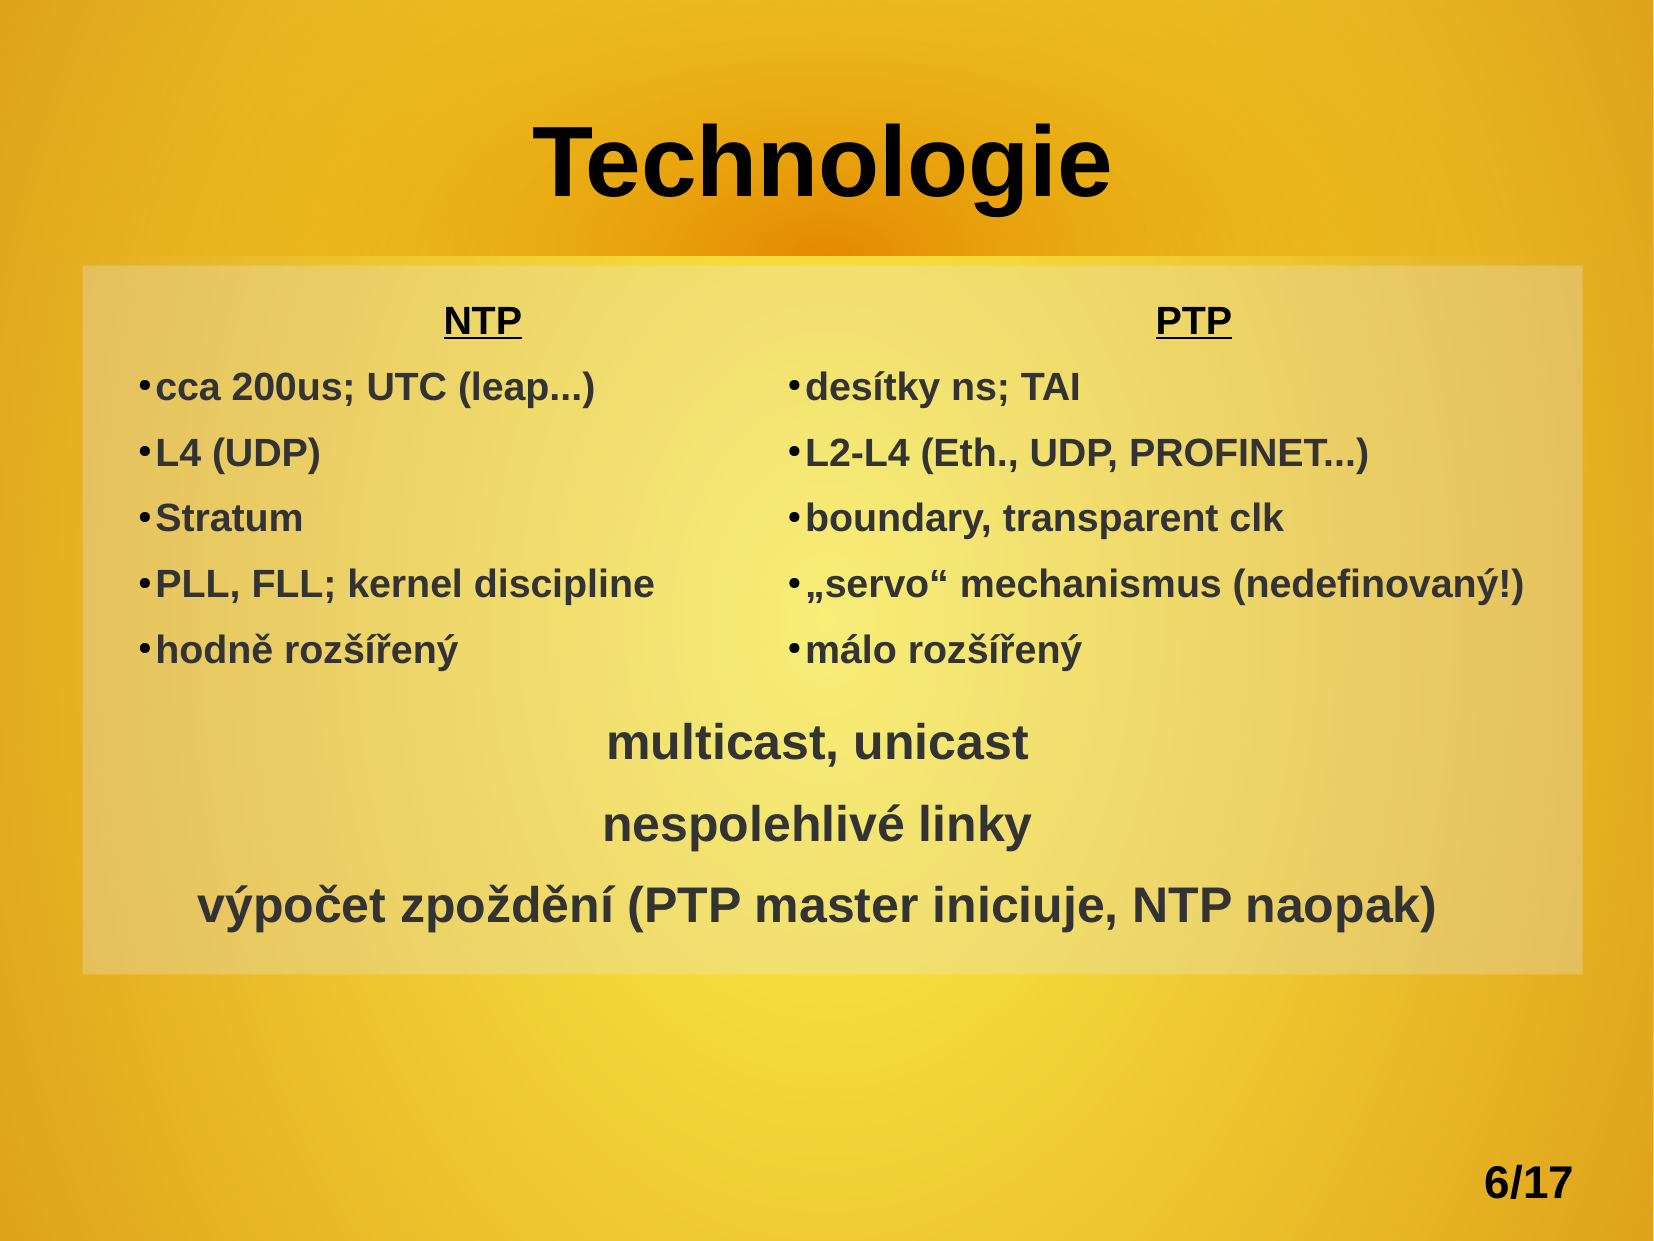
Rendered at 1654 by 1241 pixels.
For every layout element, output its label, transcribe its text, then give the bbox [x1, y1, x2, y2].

text_box [82, 265, 1583, 714]
list multicast, unicast nespolehlivé linky výpočet zpoždění (PTP master iniciuje, NTP naopak) [35, 714, 1601, 999]
list NTP cca 200us; UTC (leap...) L4 (UDP) Stratum PLL, FLL; kernel discipline hodně rozšířený [134, 277, 784, 680]
text_box <číslo>/17 [1501, 1149, 1654, 1220]
list PTP desítky ns; TAI L2-L4 (Eth., UDP, PROFINET...) boundary, transparent clk „servo“ mechanismus (nedefinovaný!) málo rozšířený [784, 277, 1583, 680]
title Technologie [78, 58, 1567, 266]
